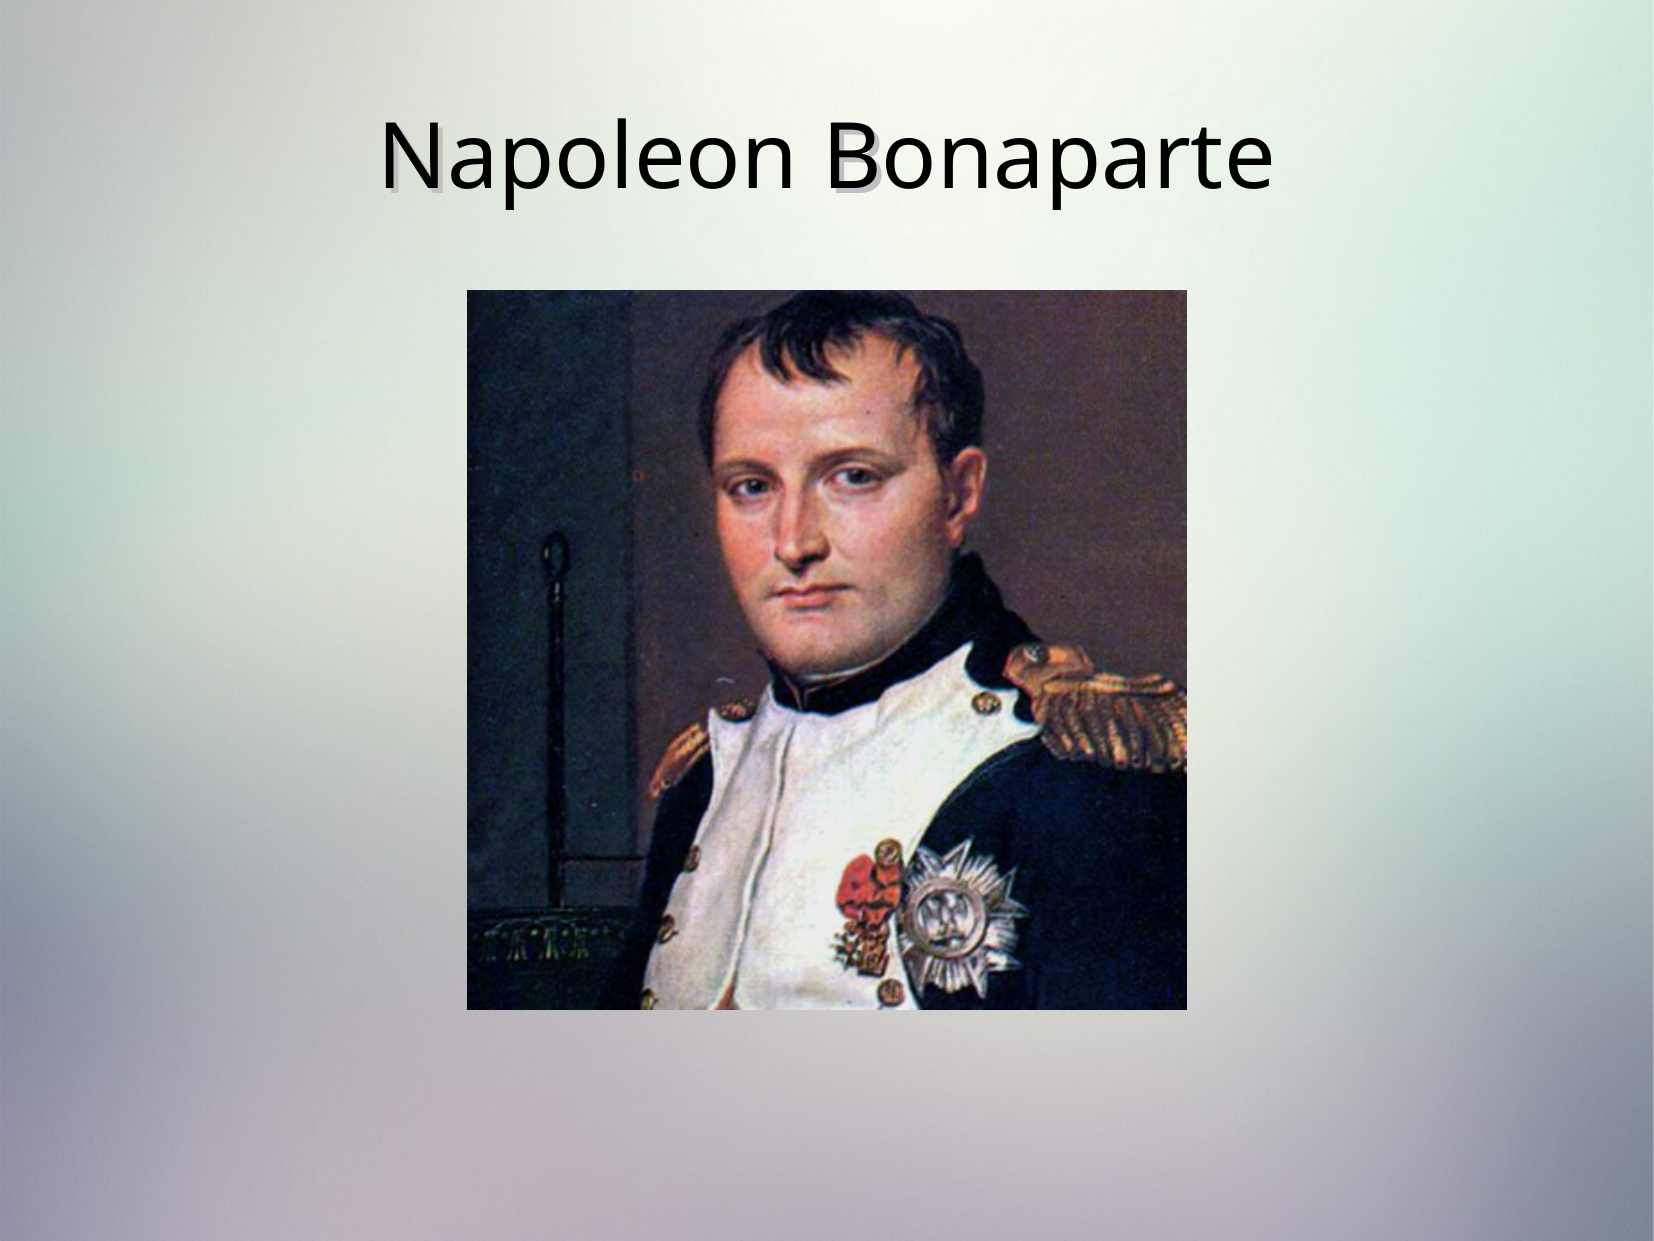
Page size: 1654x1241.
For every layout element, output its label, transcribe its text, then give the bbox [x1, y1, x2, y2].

title Napoleon Bonaparte [82, 49, 1571, 257]
picture [0, 0, 1654, 1241]
